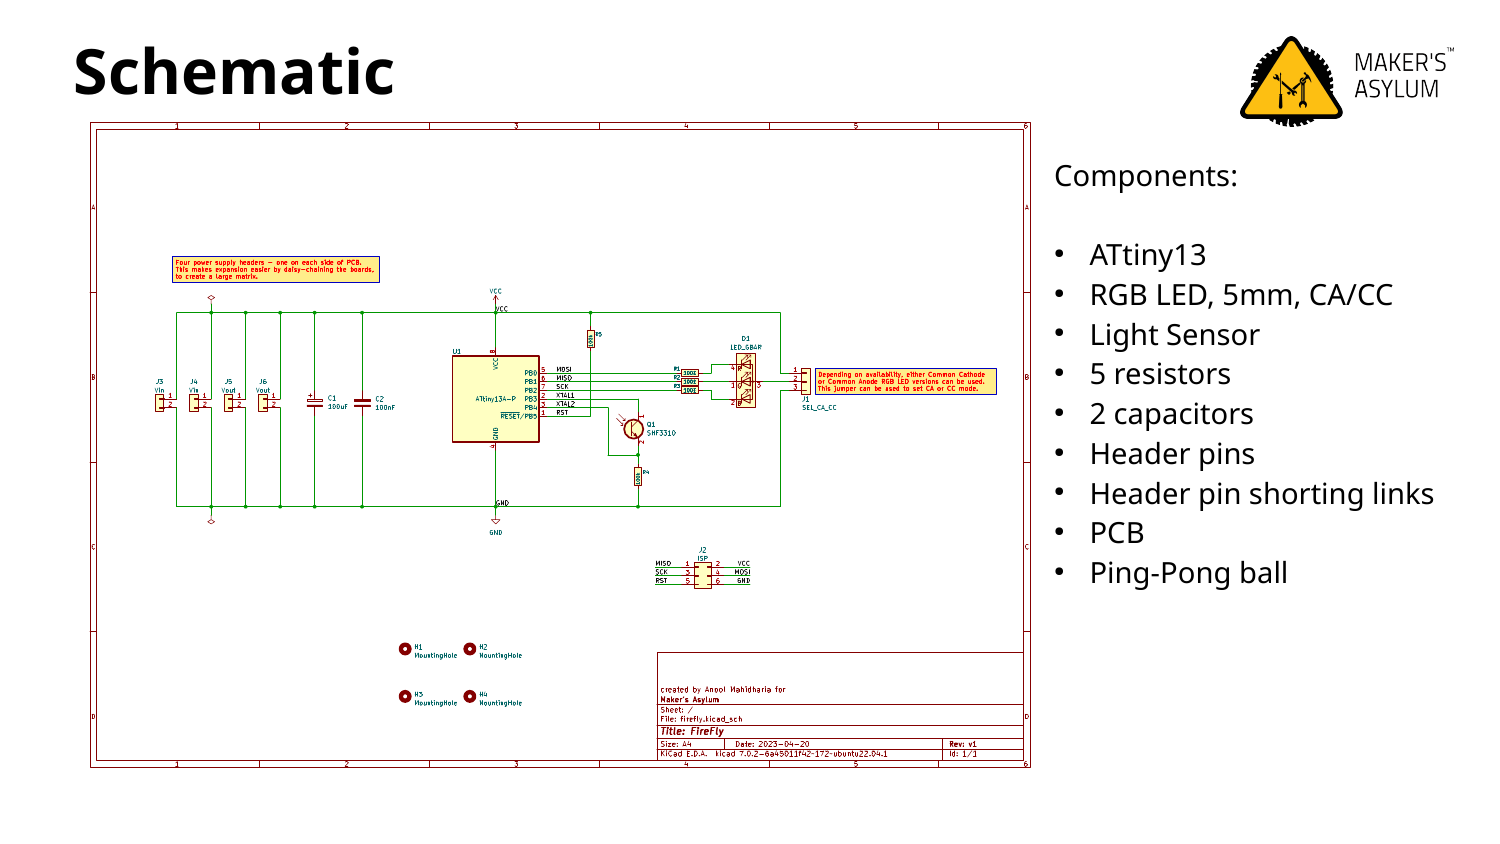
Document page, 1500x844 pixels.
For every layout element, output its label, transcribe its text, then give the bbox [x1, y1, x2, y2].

text_box Components: ATtiny13 RGB LED, 5mm, CA/CC Light Sensor 5 resistors 2 capacitors Header pins Header pin shorting links PCB Ping-Pong ball [1039, 147, 1453, 548]
text_box Schematic [58, 11, 822, 127]
picture [1240, 36, 1454, 128]
picture [88, 118, 1033, 768]
